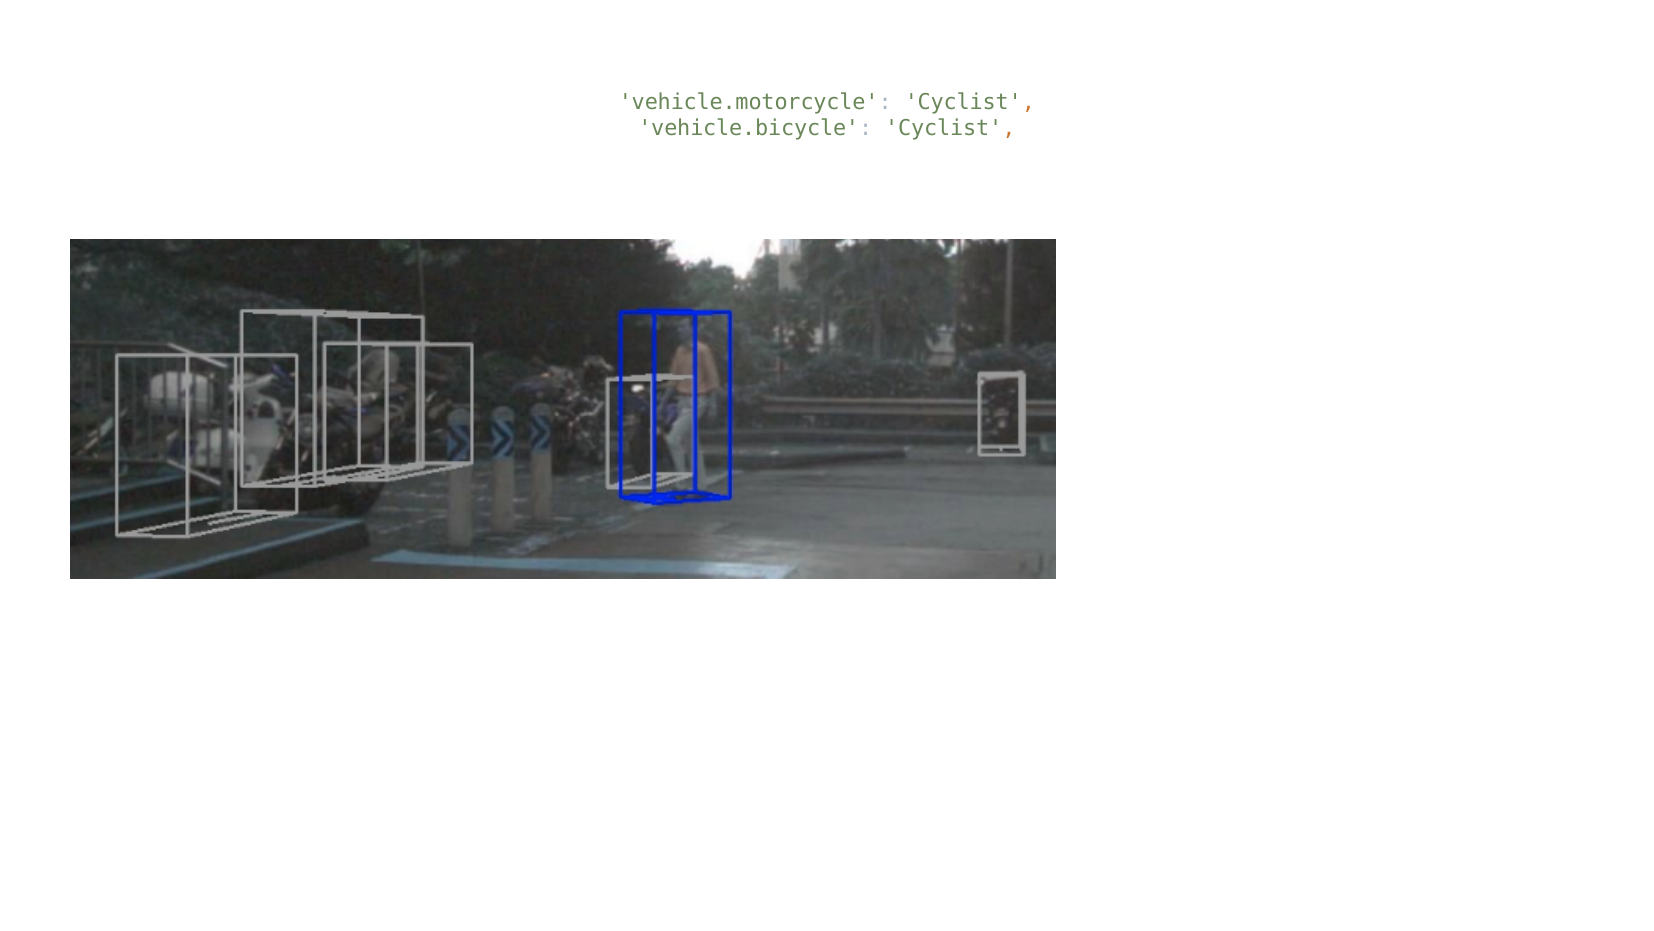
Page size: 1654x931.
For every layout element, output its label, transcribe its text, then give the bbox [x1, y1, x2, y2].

title 'vehicle.motorcycle': 'Cyclist', 'vehicle.bicycle': 'Cyclist', [82, 37, 1571, 193]
picture [70, 239, 1056, 579]
